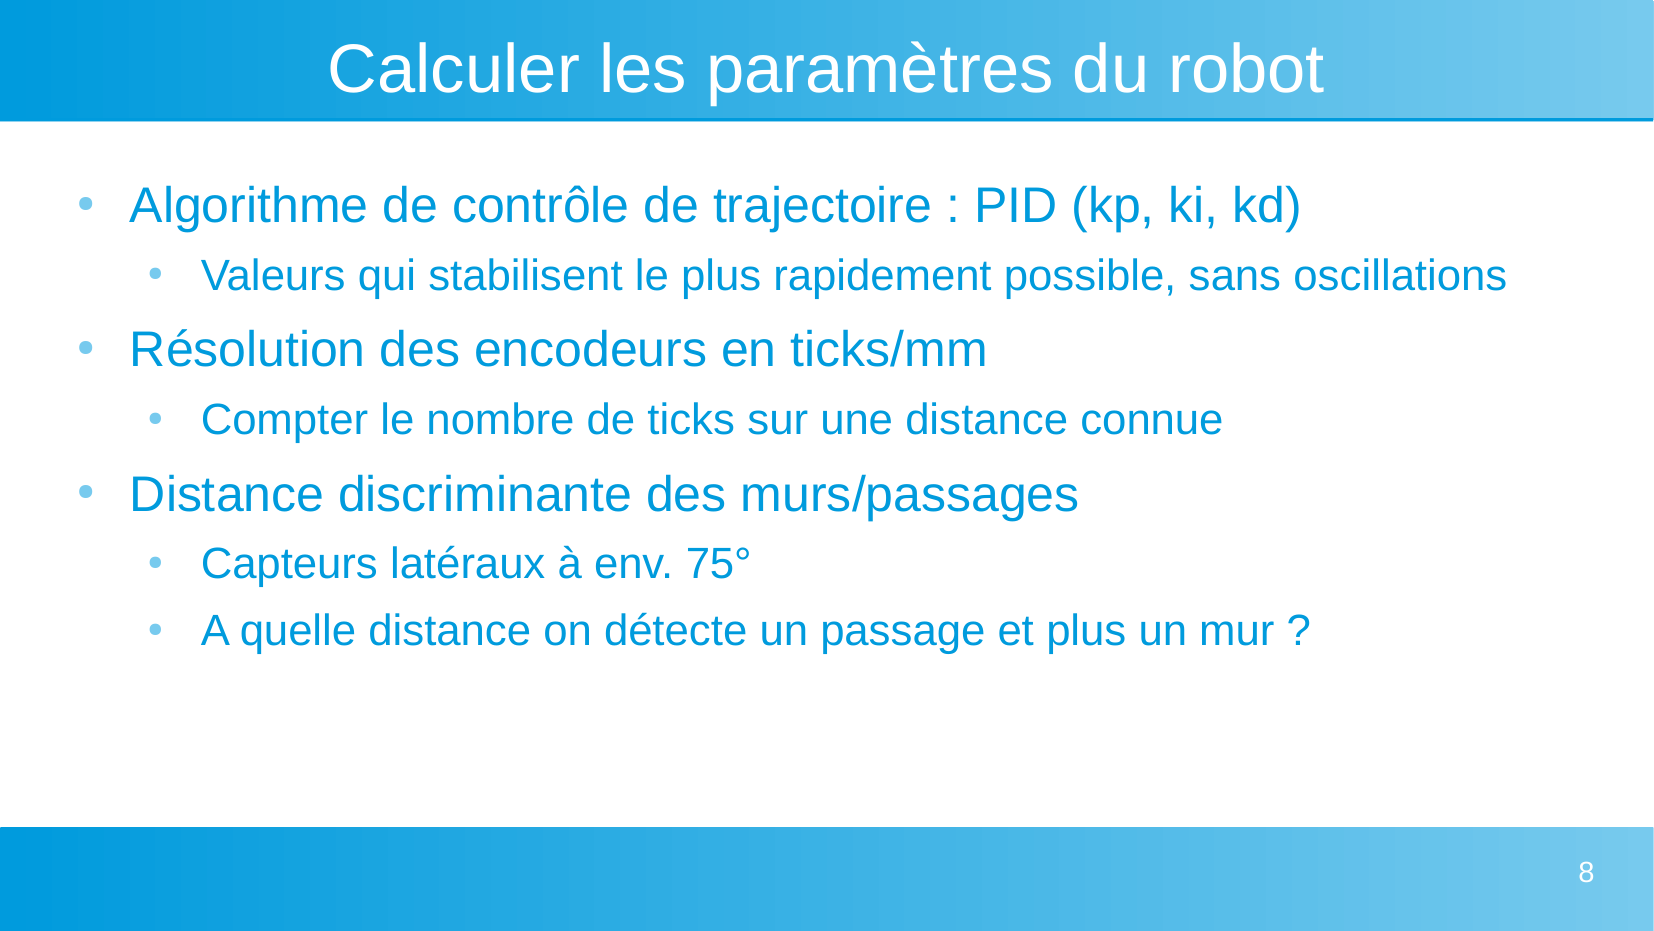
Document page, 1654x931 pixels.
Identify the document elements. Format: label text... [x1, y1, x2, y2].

title Calculer les paramètres du robot [59, 29, 1595, 108]
list Algorithme de contrôle de trajectoire : PID (kp, ki, kd) Valeurs qui stabilisent le plus rapidement possible, sans oscillations Résolution des encodeurs en ticks/mm Compter le nombre de ticks sur une distance connue Distance discriminante des murs/passages Capteurs latéraux à env. 75° A quelle distance on détecte un passage et plus un mur ? [59, 177, 1595, 768]
